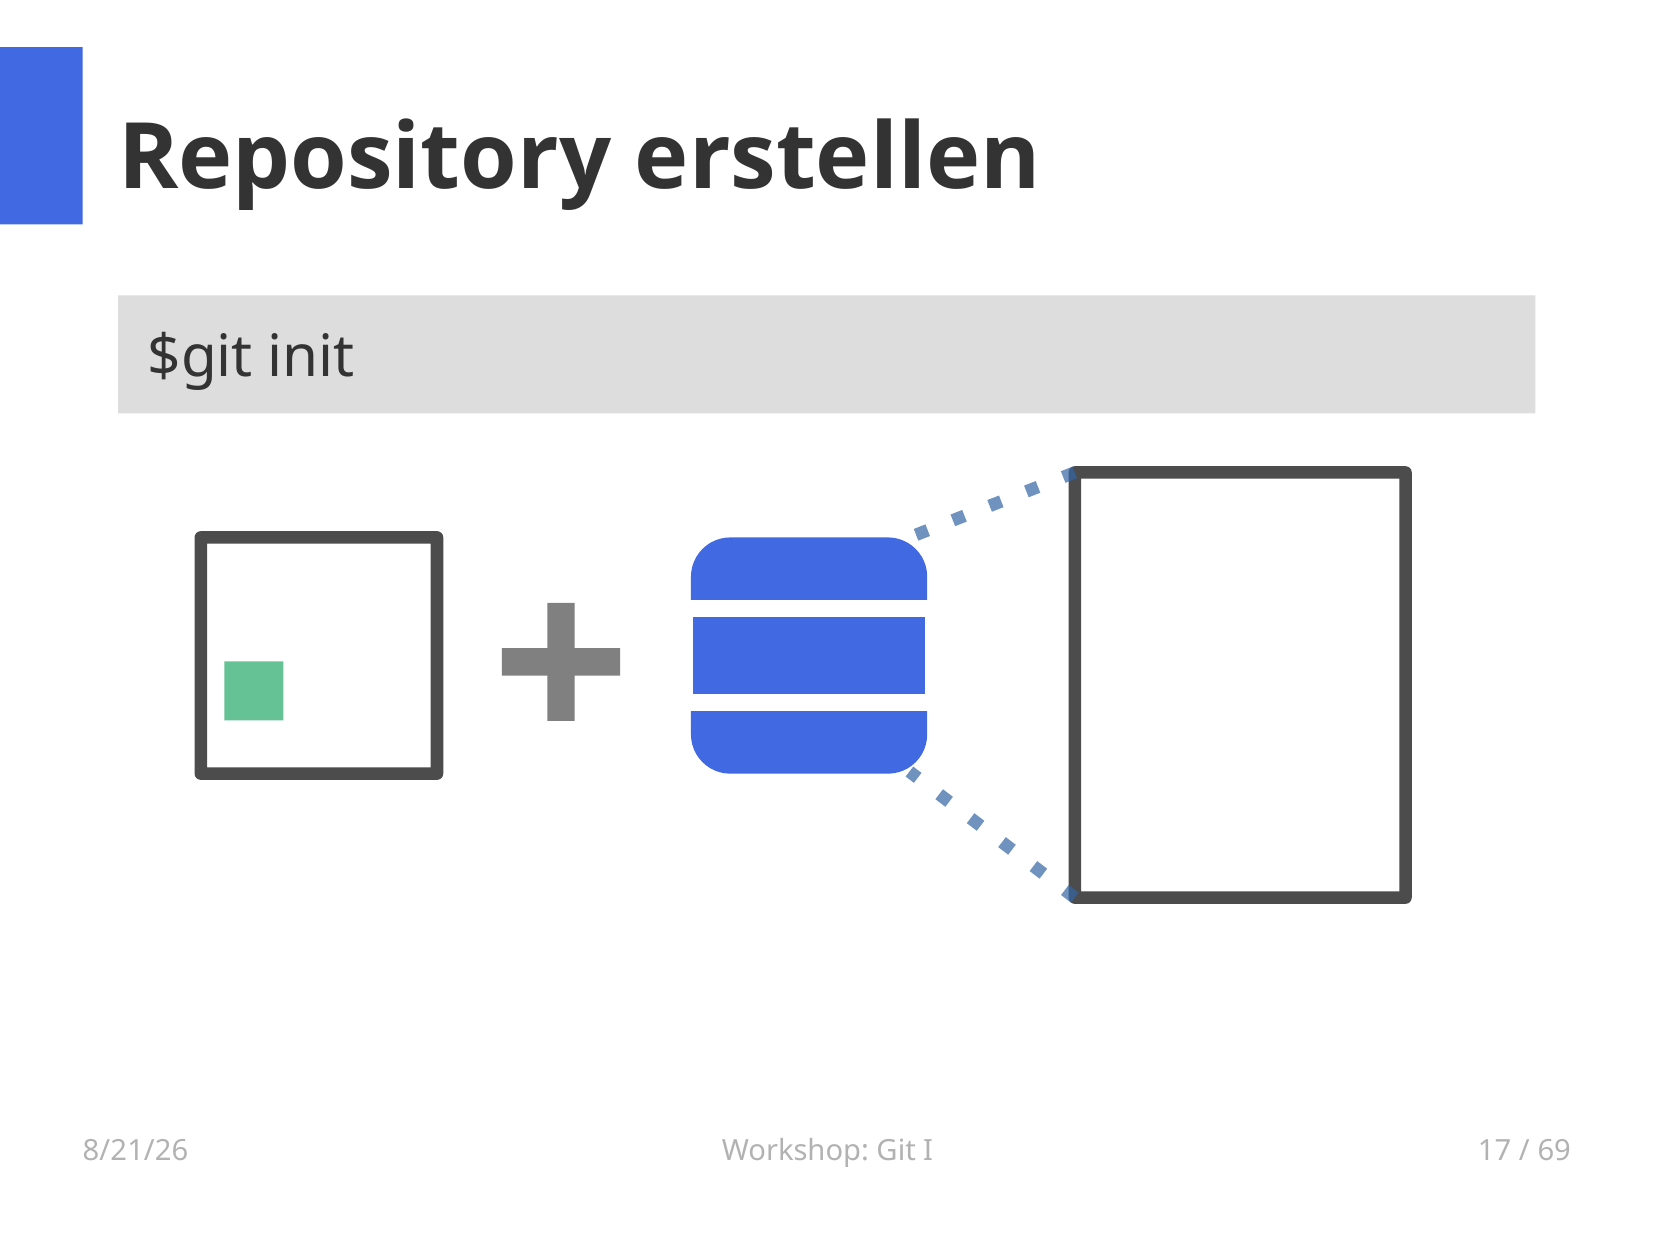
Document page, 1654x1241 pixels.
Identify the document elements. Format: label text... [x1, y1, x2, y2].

list $git init [118, 295, 1536, 414]
text_box [224, 661, 284, 721]
text_box [685, 537, 934, 774]
title Repository erstellen [118, 49, 1571, 257]
text_box [501, 602, 621, 721]
